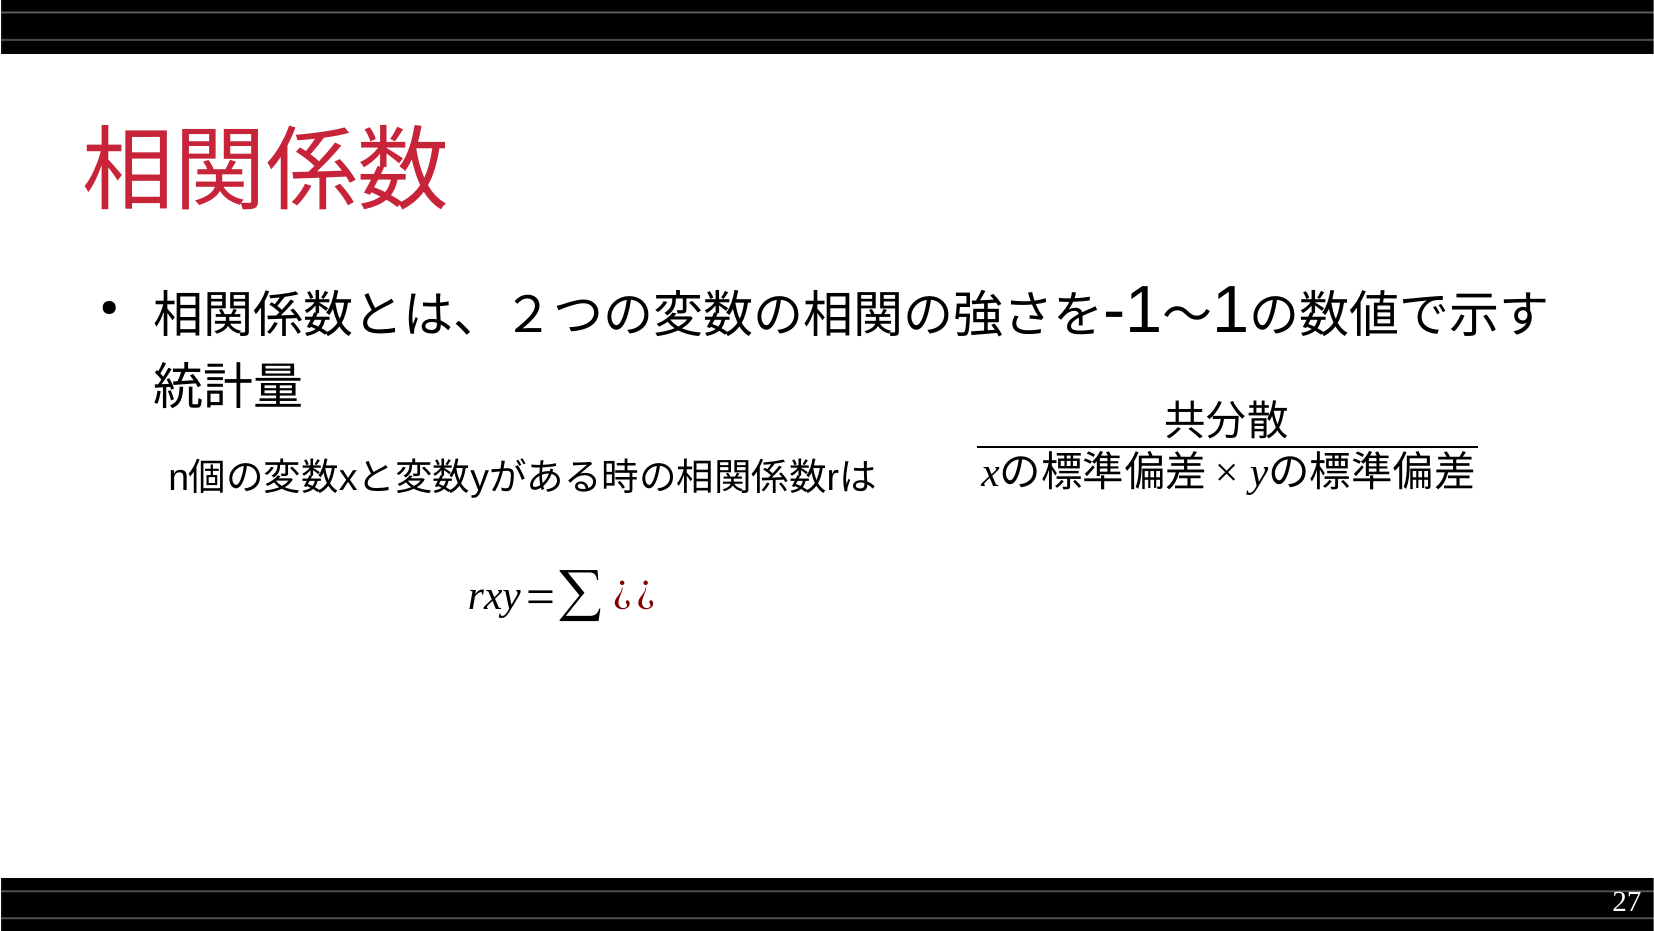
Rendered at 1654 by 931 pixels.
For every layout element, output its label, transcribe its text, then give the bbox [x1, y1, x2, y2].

picture [1, 0, 1654, 54]
text_box n個の変数xと変数yがある時の相関係数rは [153, 439, 892, 497]
picture [1, 878, 1654, 931]
list 相関係数とは、２つの変数の相関の強さを-1〜1の数値で示す統計量 [82, 271, 1571, 851]
title 相関係数 [82, 92, 1571, 249]
chart [460, 566, 662, 625]
chart [968, 397, 1486, 497]
